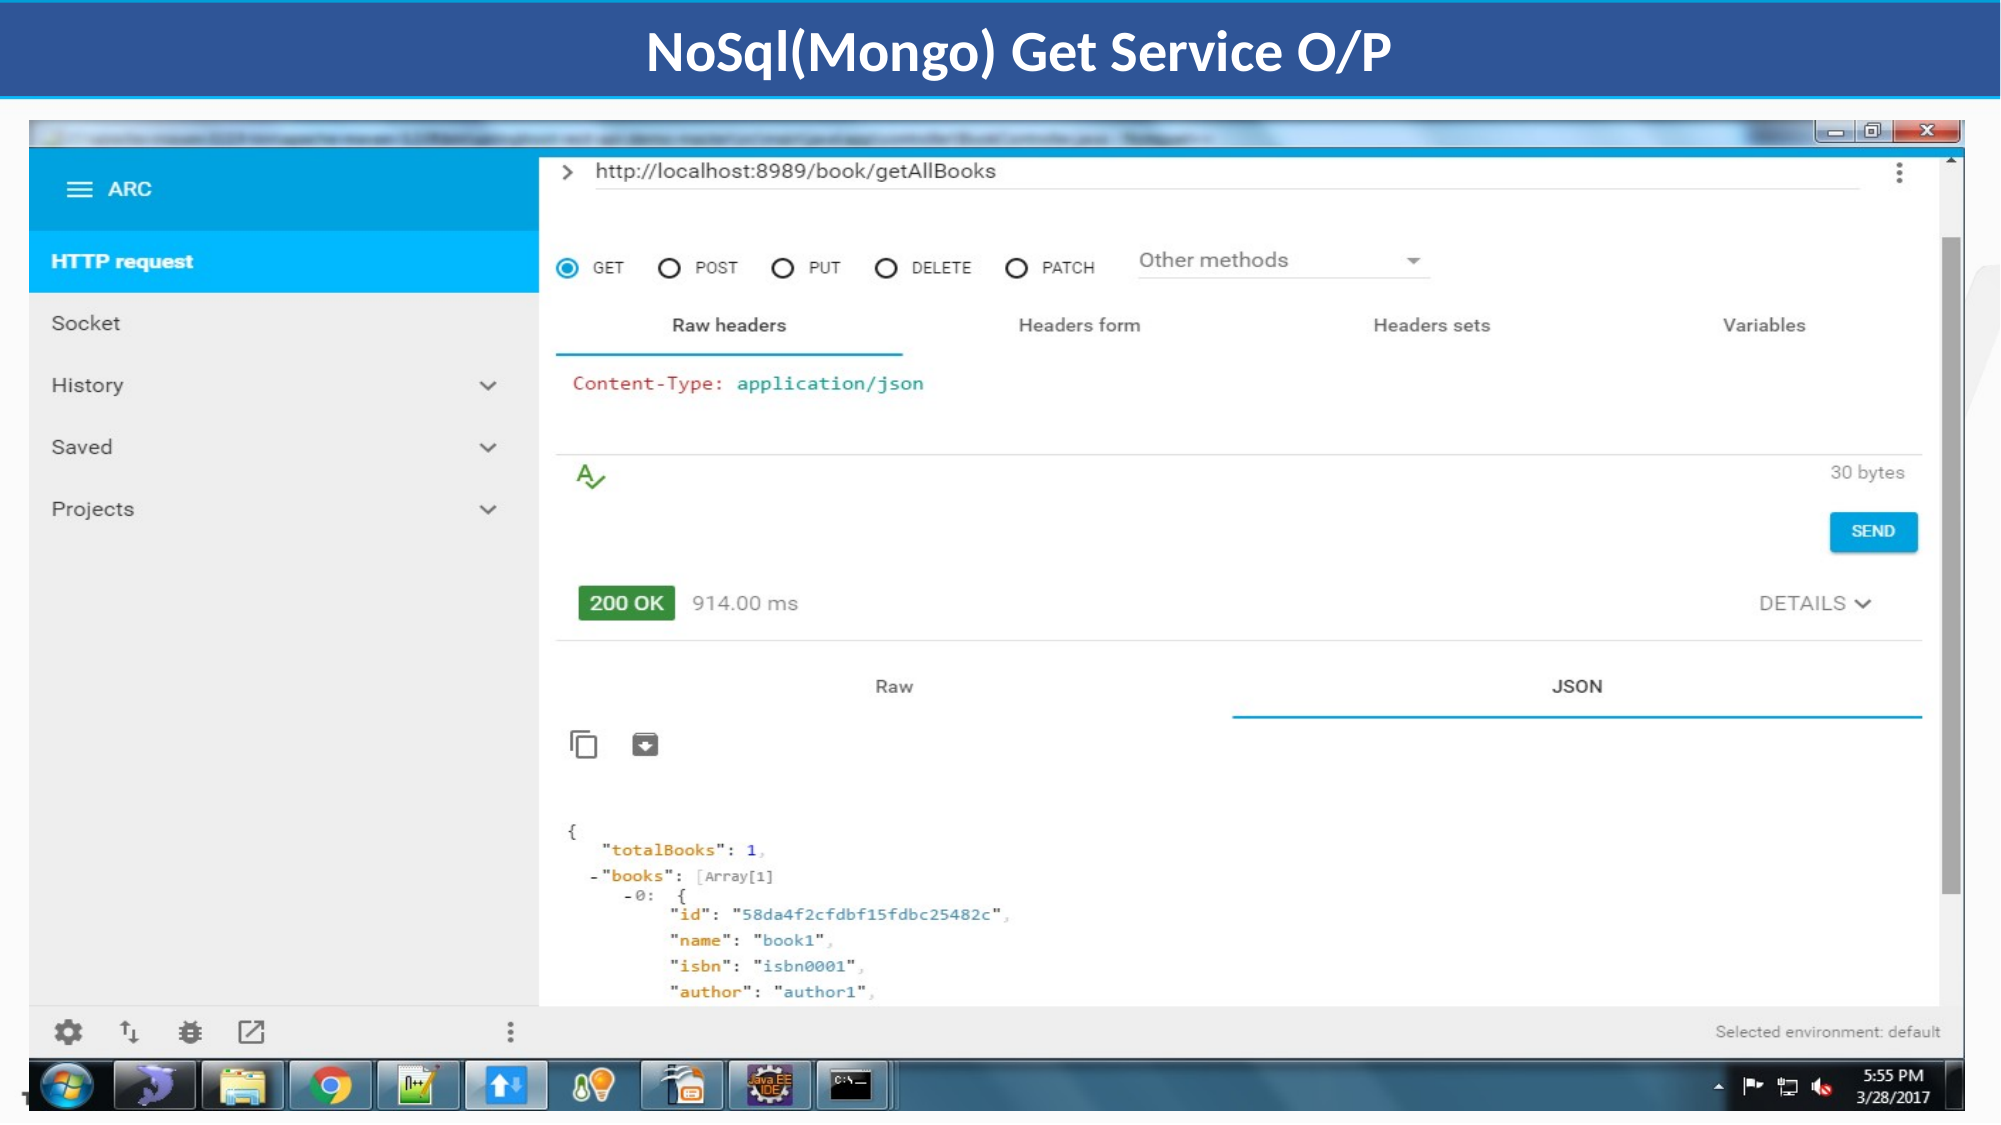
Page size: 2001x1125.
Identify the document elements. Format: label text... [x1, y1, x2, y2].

text_box NoSql(Mongo) Get Service O/P [629, 3, 1410, 91]
picture [0, 99, 2001, 1123]
